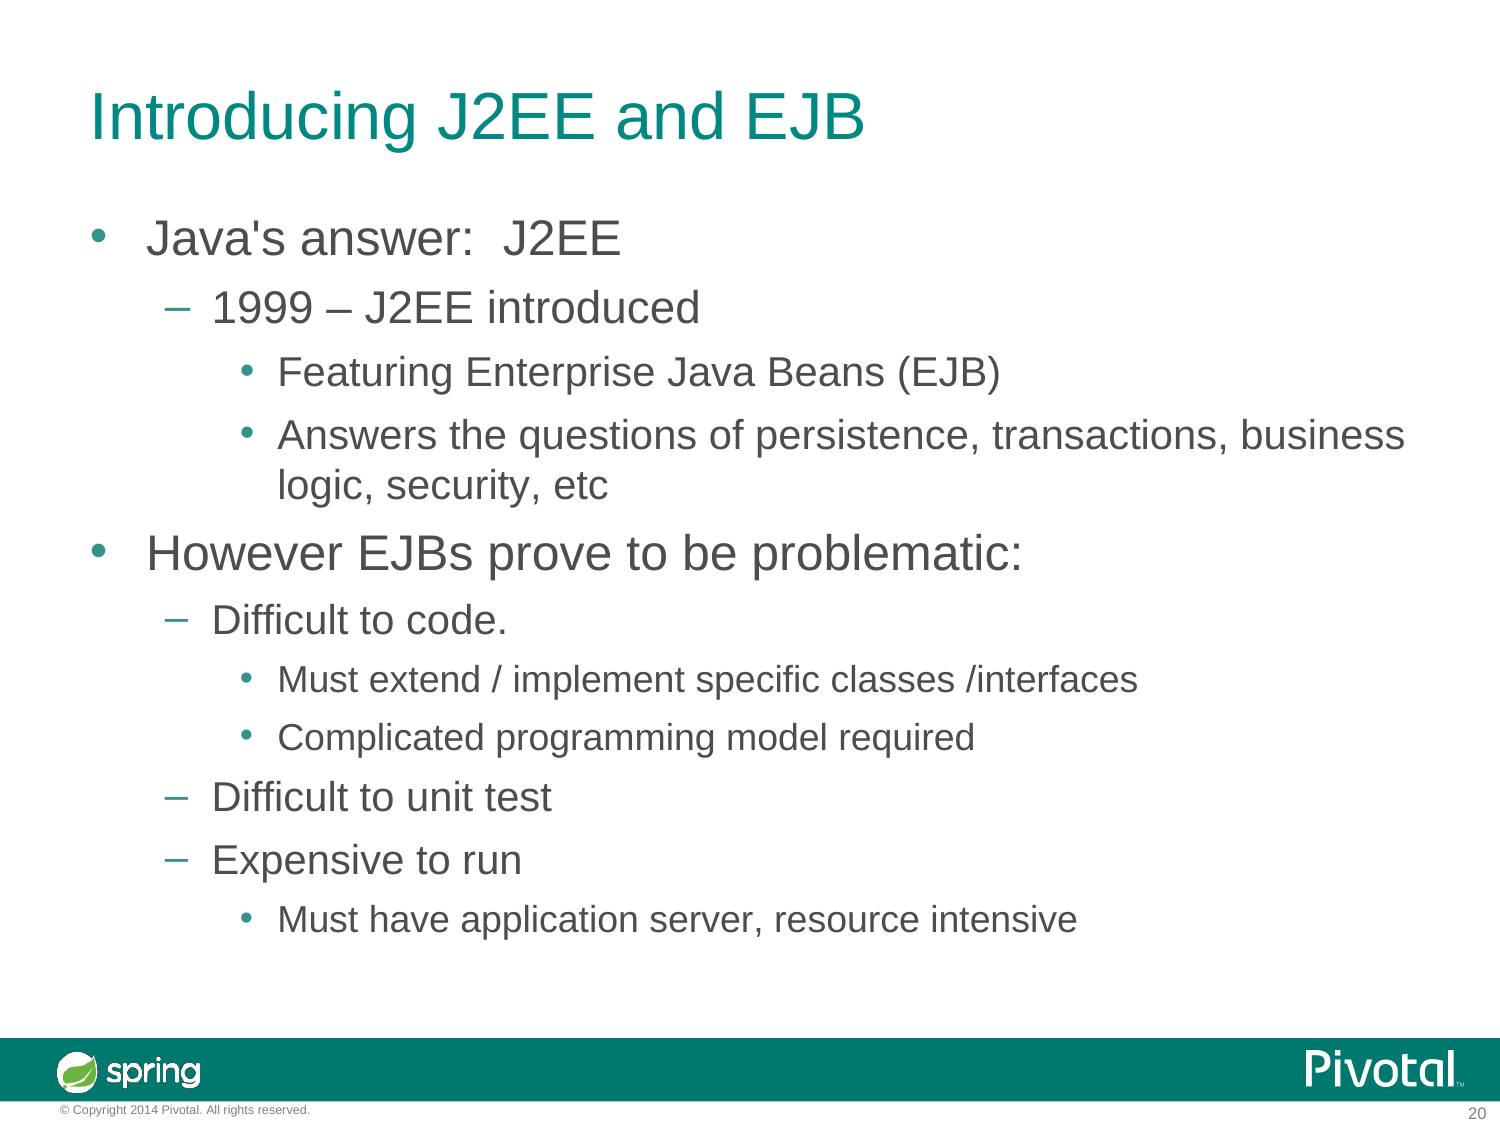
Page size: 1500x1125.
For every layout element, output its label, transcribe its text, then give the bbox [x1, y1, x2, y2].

picture [32, 1041, 210, 1103]
title Introducing J2EE and EJB [75, 45, 1426, 180]
picture [1306, 1050, 1464, 1087]
list Java's answer: J2EE 1999 – J2EE introduced Featuring Enterprise Java Beans (EJB) Answers the questions of persistence, transactions, business logic, security, etc However EJBs prove to be problematic: Difficult to code. Must extend / implement specific classes /interfaces Complicated programming model required Difficult to unit test Expensive to run Must have application server, resource intensive [75, 197, 1426, 1011]
